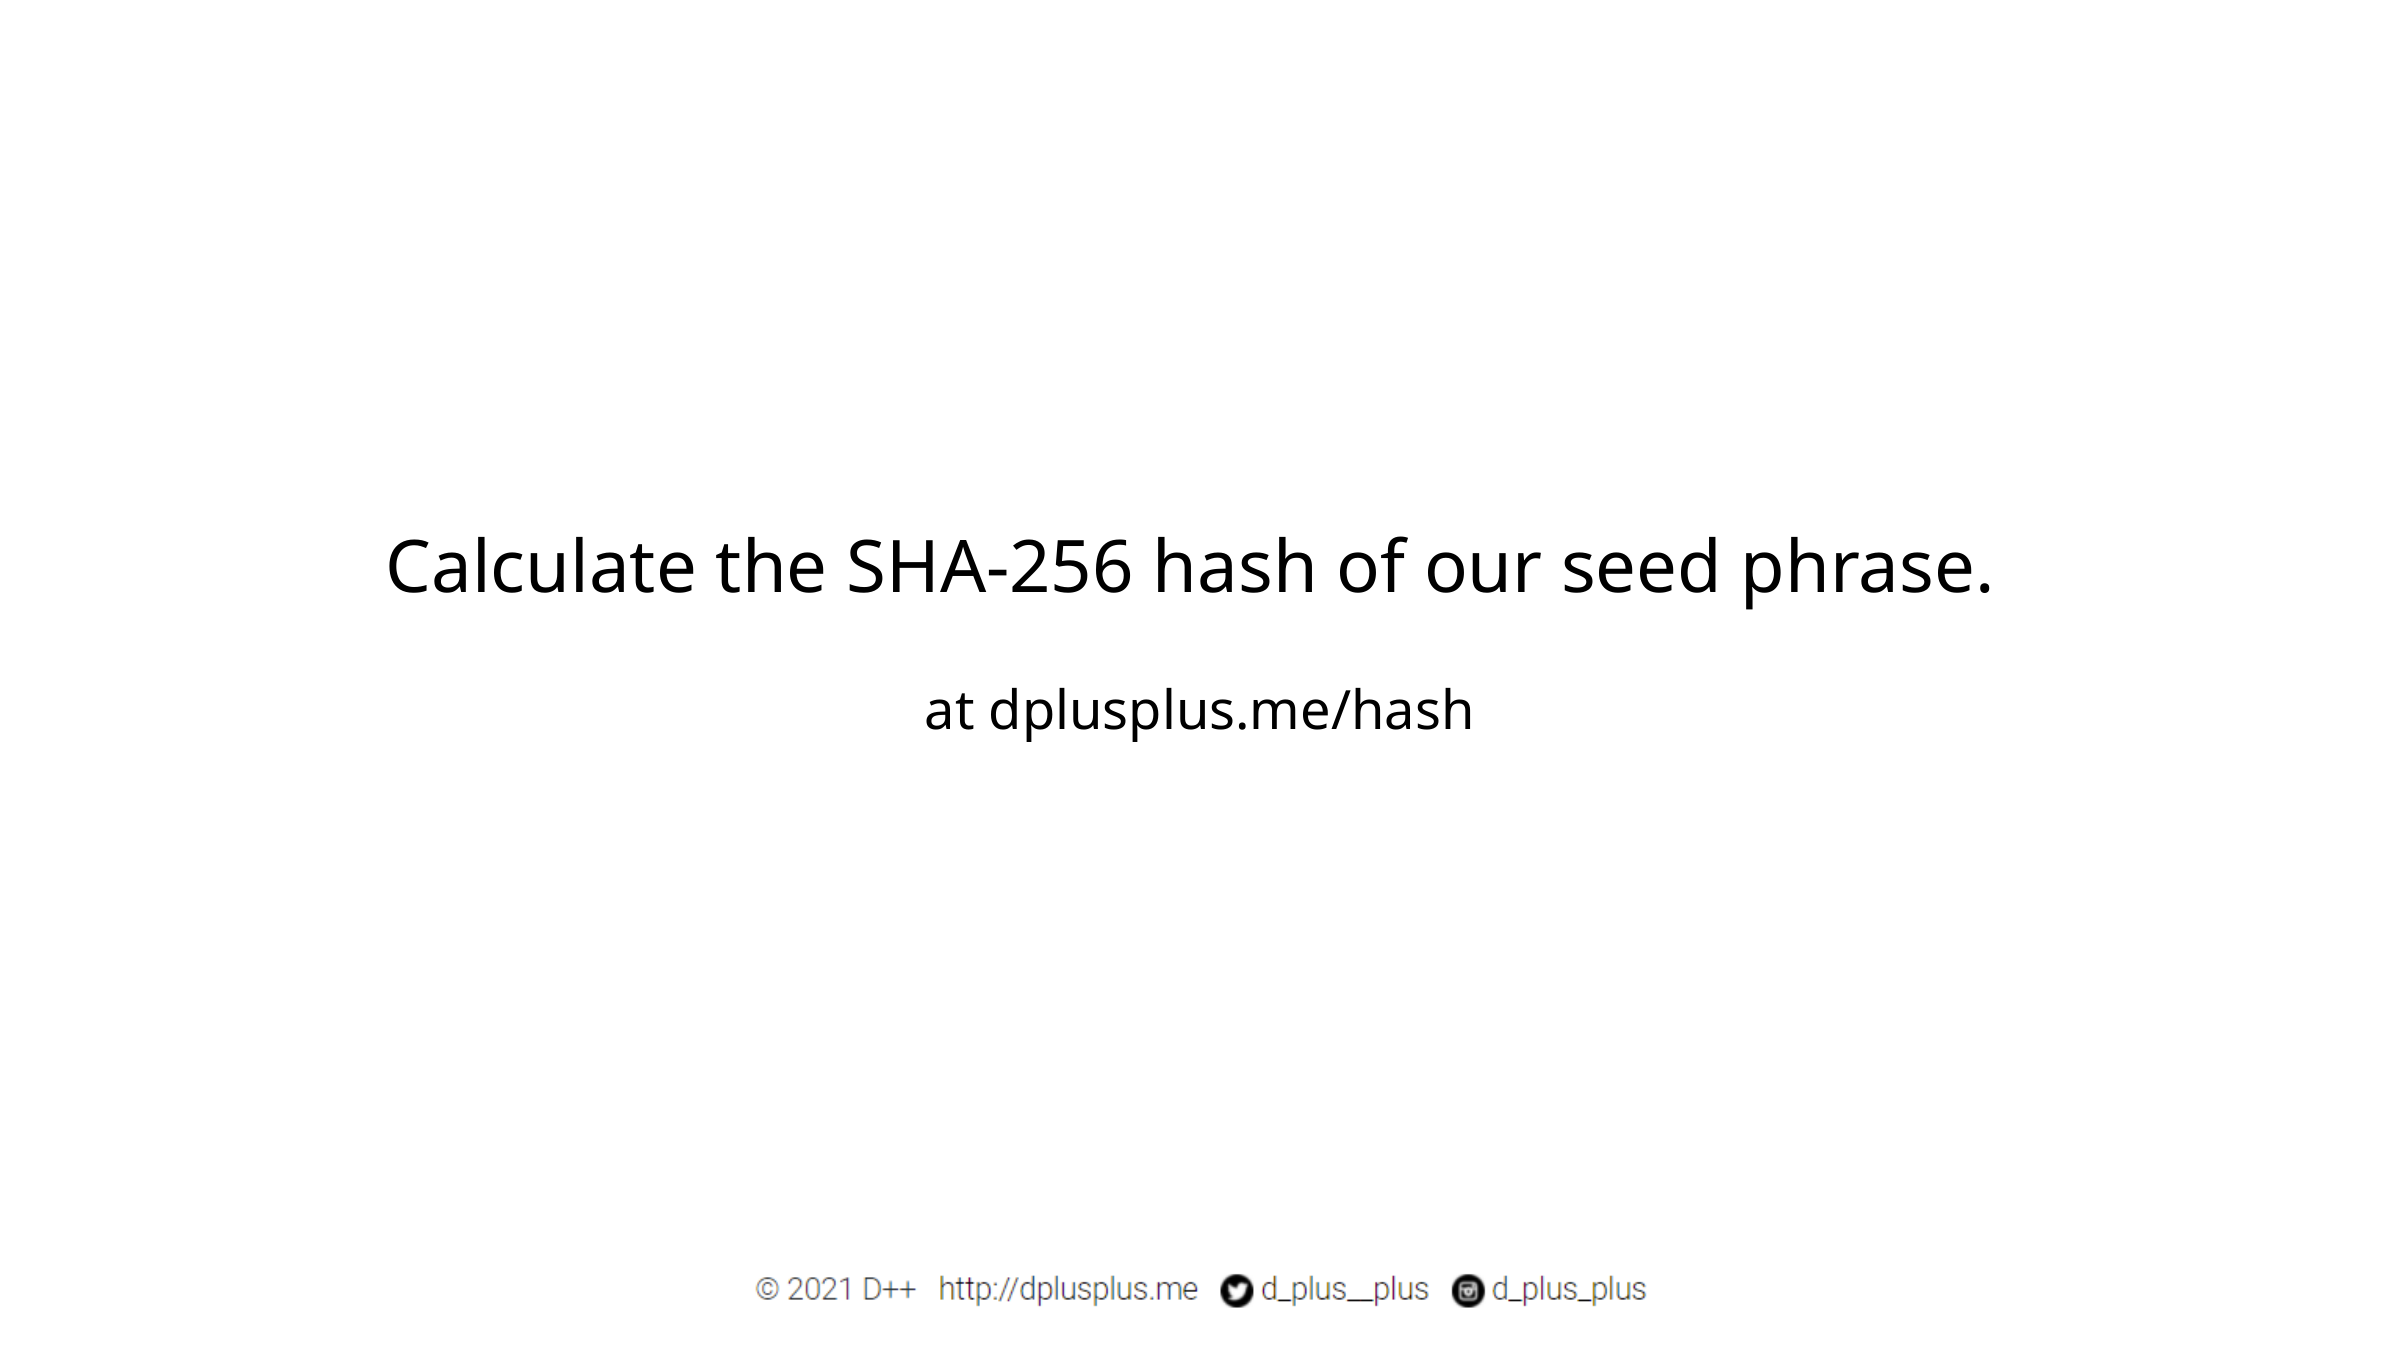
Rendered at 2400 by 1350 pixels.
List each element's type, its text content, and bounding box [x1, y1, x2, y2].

subtitle Calculate the SHA-256 hash of our seed phrase. at dplusplus.me/hash [120, 53, 2280, 1207]
picture [753, 1265, 1651, 1311]
